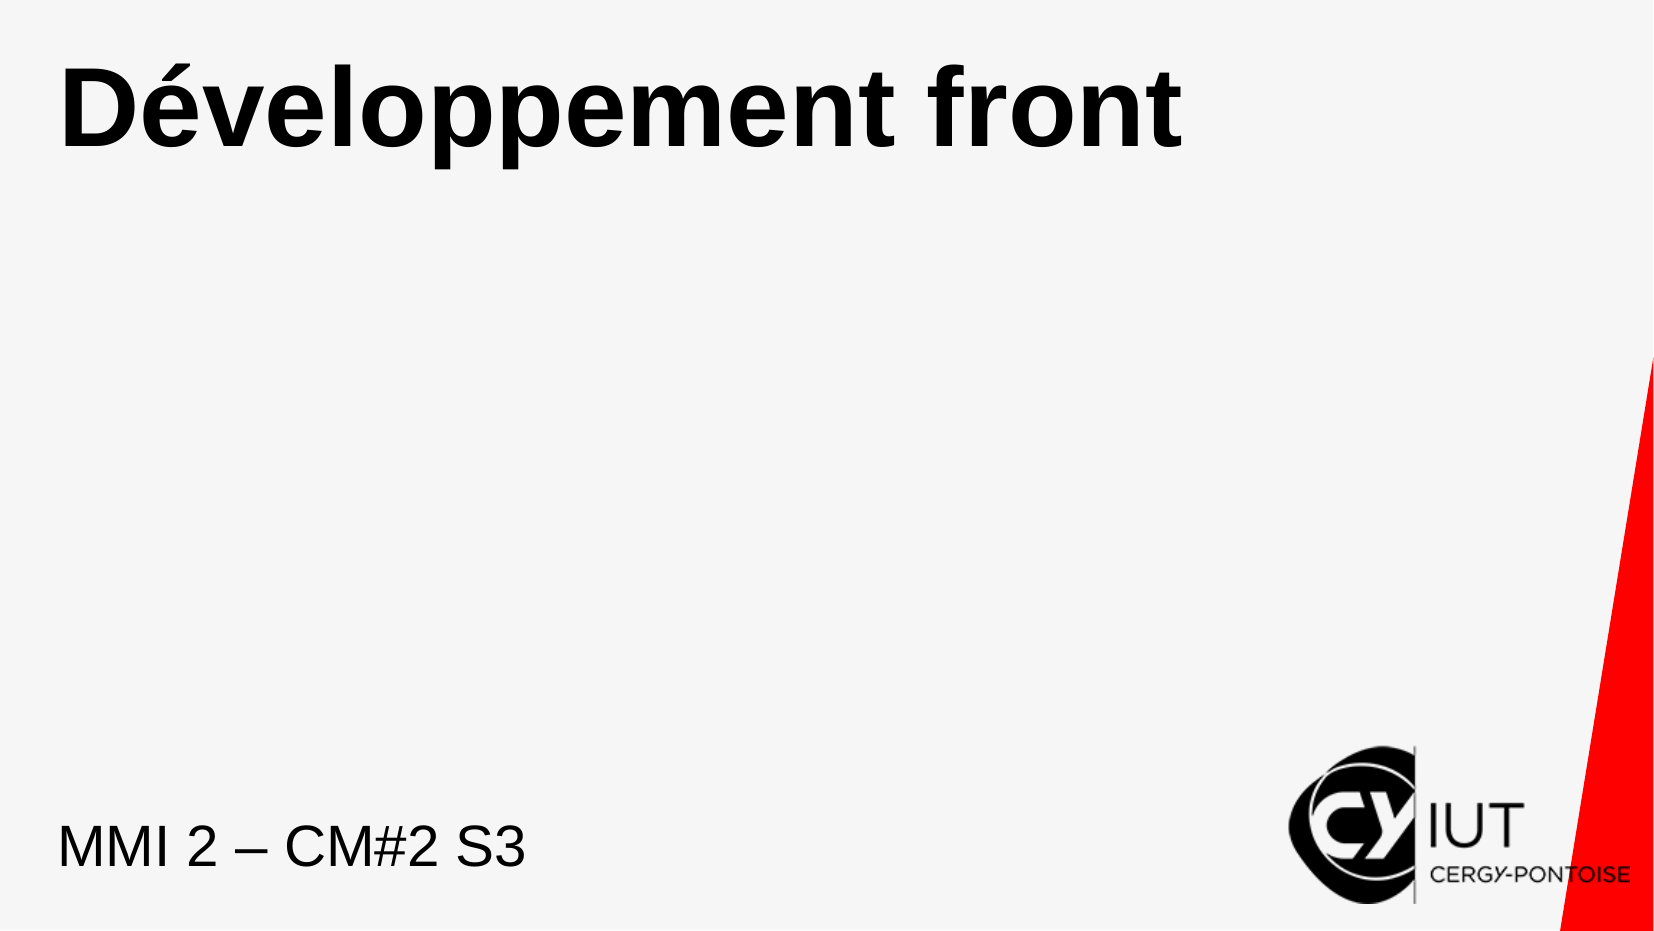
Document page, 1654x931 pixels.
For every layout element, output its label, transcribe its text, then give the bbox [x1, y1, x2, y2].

text_box Développement front [43, 37, 1532, 226]
text_box [1560, 356, 1654, 931]
picture [1284, 744, 1630, 904]
text_box MMI 2 – CM#2 S3 [42, 805, 1096, 931]
